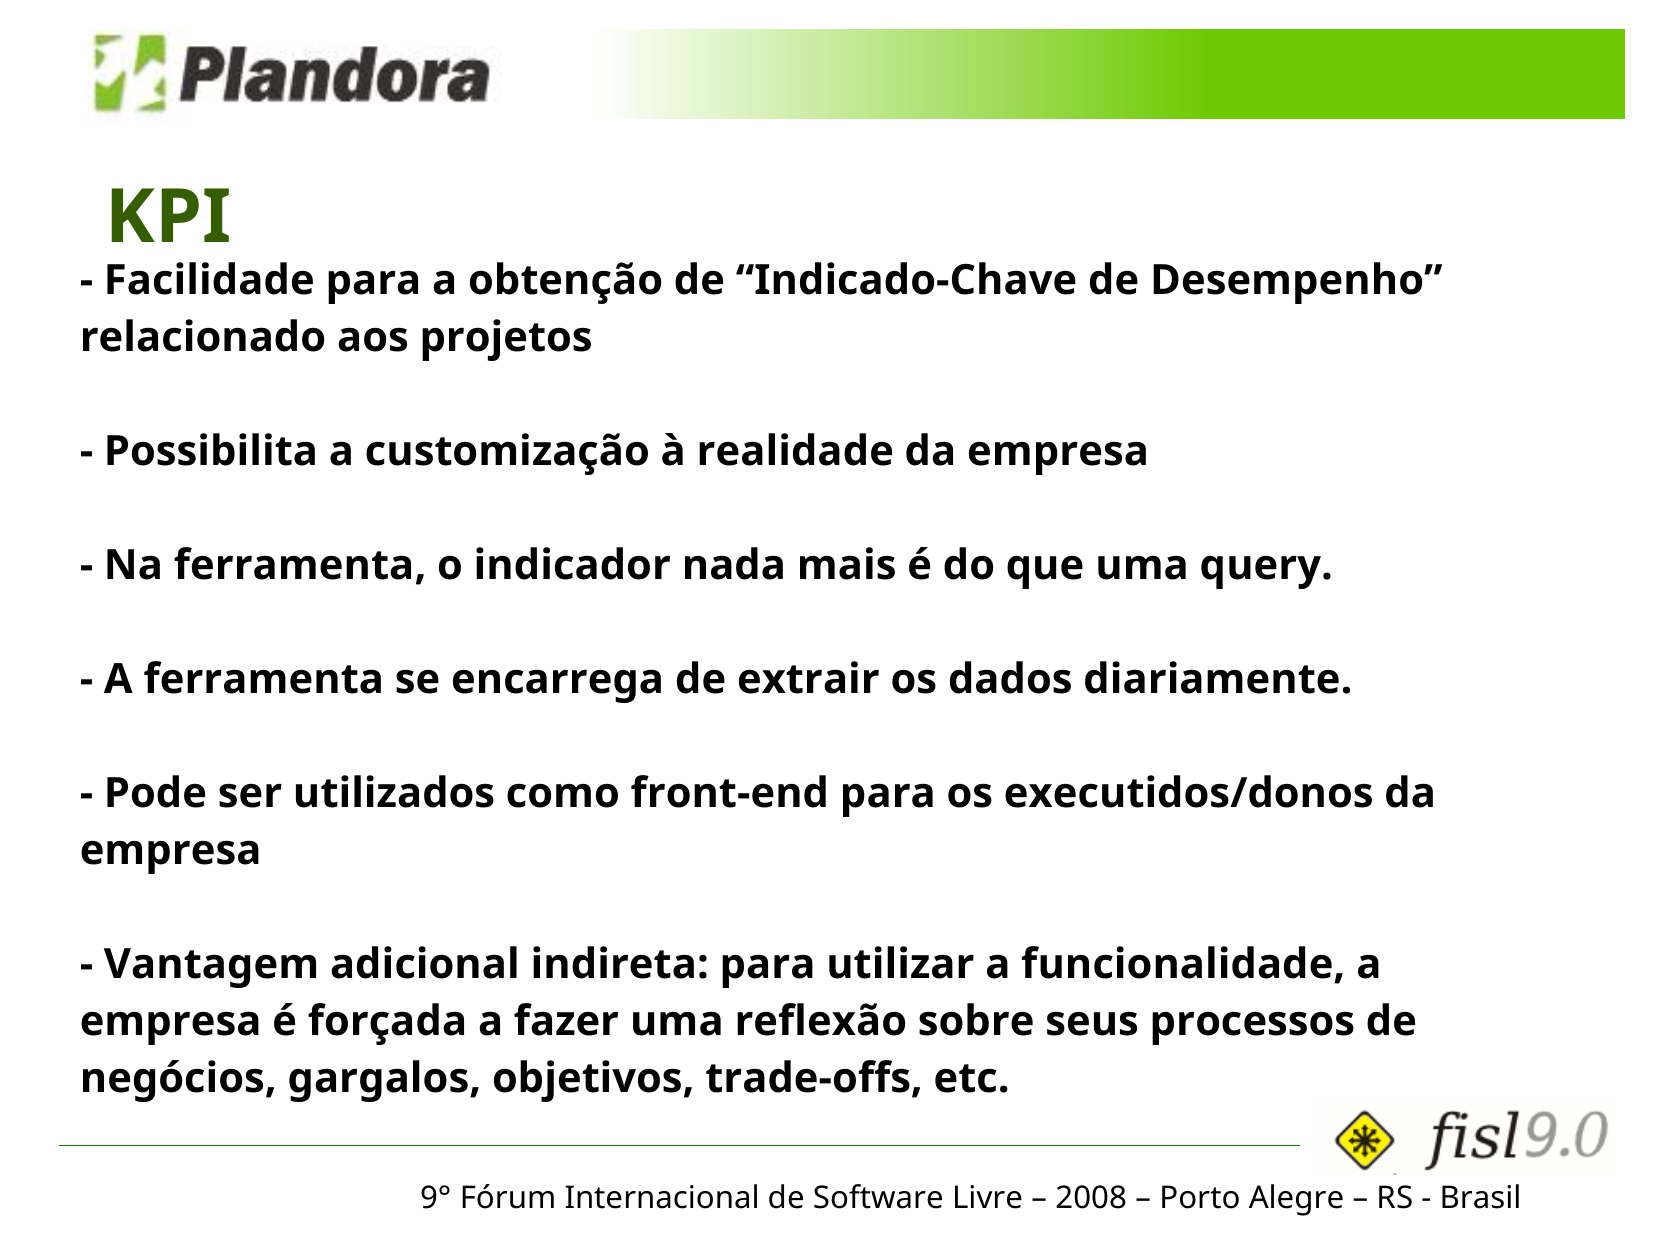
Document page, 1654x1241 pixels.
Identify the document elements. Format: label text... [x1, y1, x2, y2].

picture [88, 29, 1625, 125]
title KPI [105, 165, 1565, 261]
picture [1316, 1098, 1616, 1175]
subtitle - Facilidade para a obtenção de “Indicado-Chave de Desempenho” relacionado aos projetos - Possibilita a customização à realidade da empresa - Na ferramenta, o indicador nada mais é do que uma query. - A ferramenta se encarrega de extrair os dados diariamente. - Pode ser utilizados como front-end para os executidos/donos da empresa - Vantagem adicional indireta: para utilizar a funcionalidade, a empresa é forçada a fazer uma reflexão sobre seus processos de negócios, gargalos, objetivos, trade-offs, etc. [79, 298, 1566, 1172]
